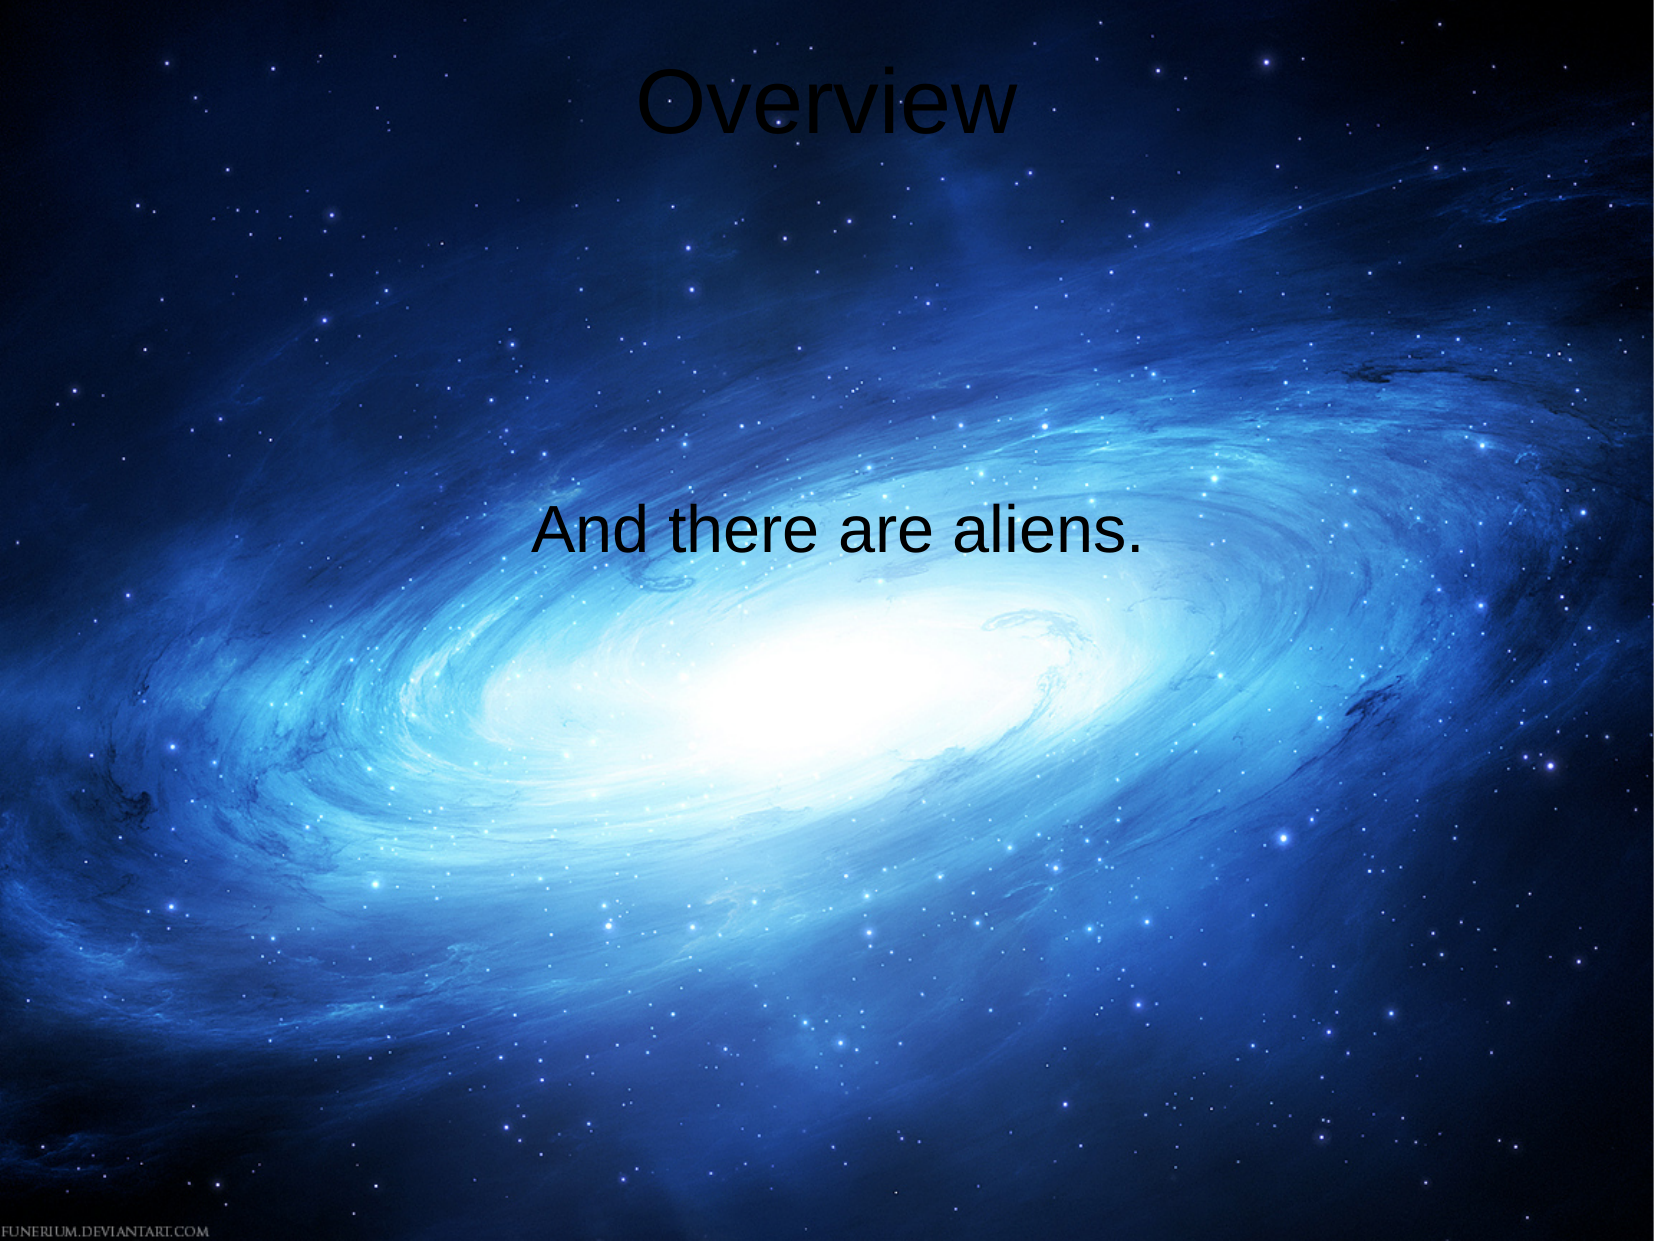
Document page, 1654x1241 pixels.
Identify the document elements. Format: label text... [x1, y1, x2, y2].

picture [0, 0, 1654, 1241]
subtitle And there are aliens. [82, 49, 1571, 1010]
